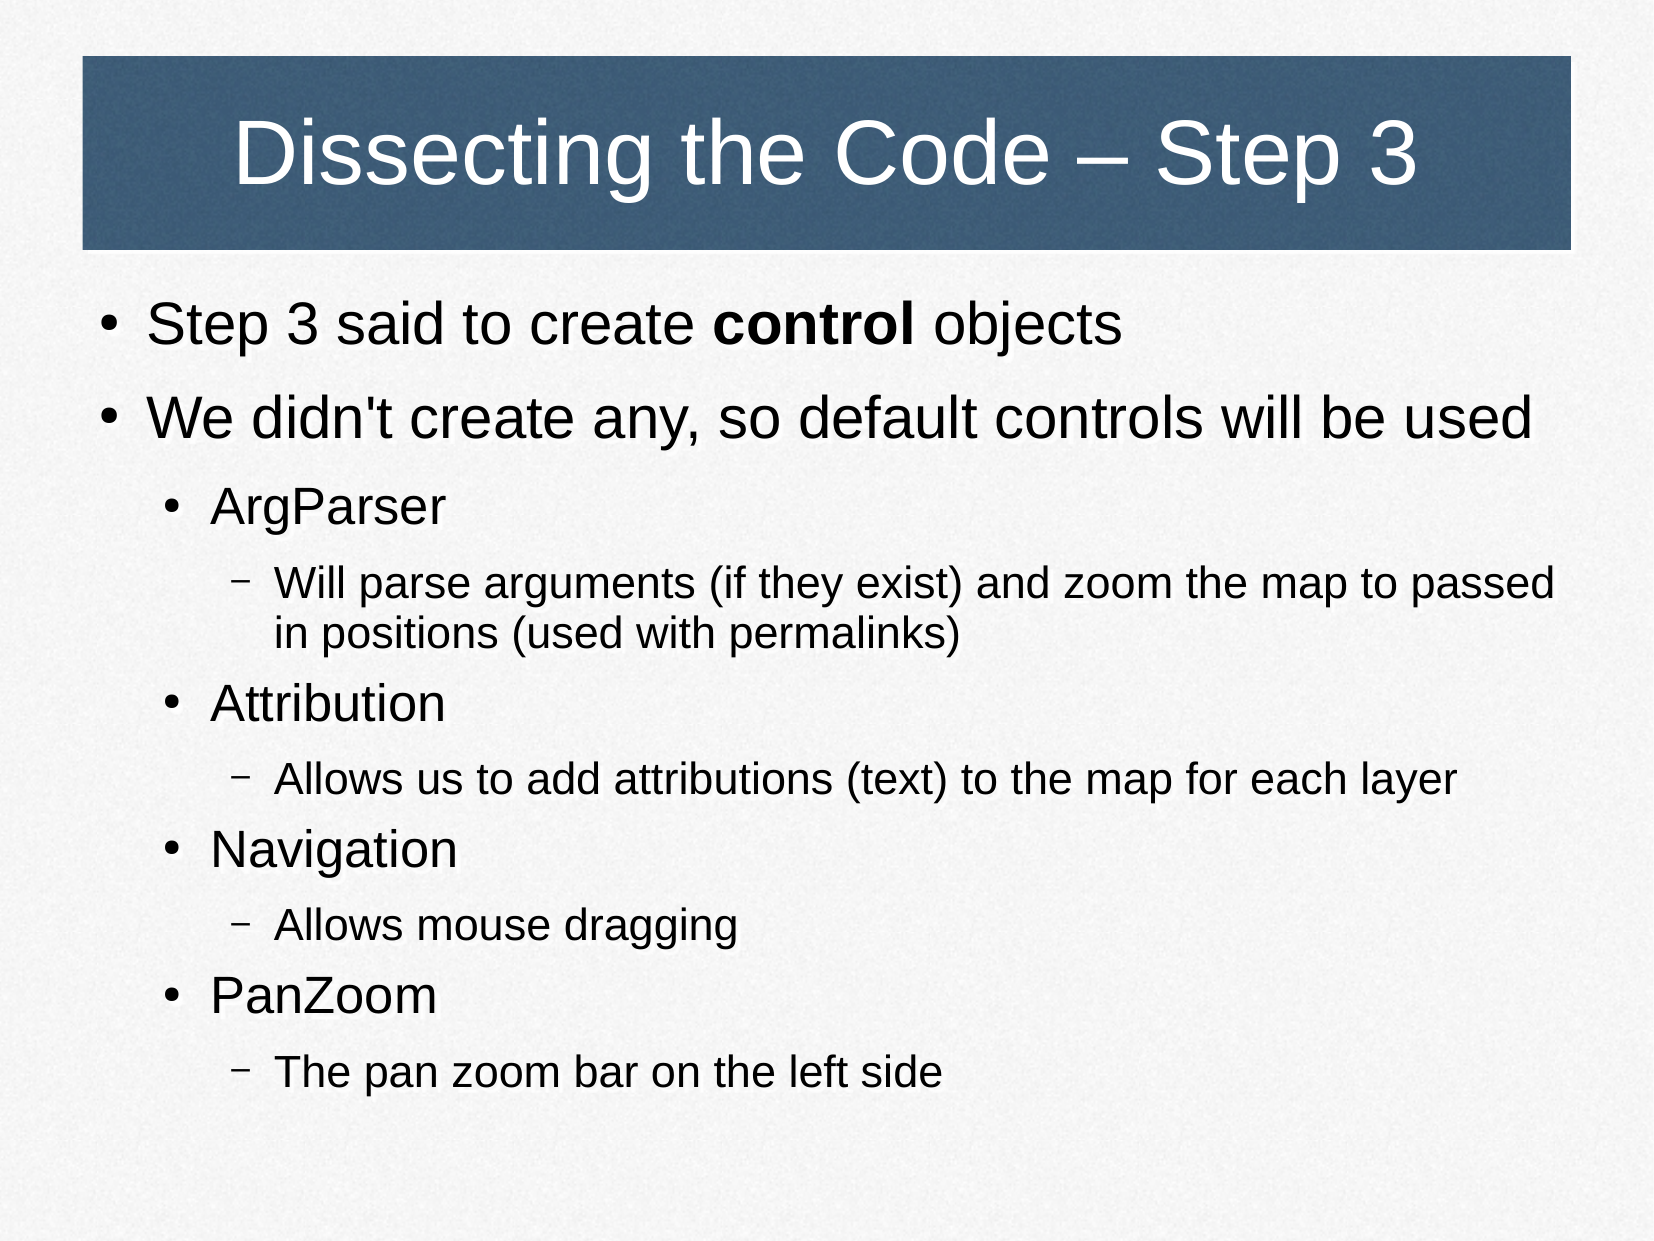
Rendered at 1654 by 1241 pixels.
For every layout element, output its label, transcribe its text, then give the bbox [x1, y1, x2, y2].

title Dissecting the Code – Step 3 [82, 56, 1571, 250]
picture [0, 0, 1654, 1241]
list Step 3 said to create control objects We didn't create any, so default controls will be used ArgParser Will parse arguments (if they exist) and zoom the map to passed in positions (used with permalinks) Attribution Allows us to add attributions (text) to the map for each layer Navigation Allows mouse dragging PanZoom The pan zoom bar on the left side [82, 290, 1571, 1109]
